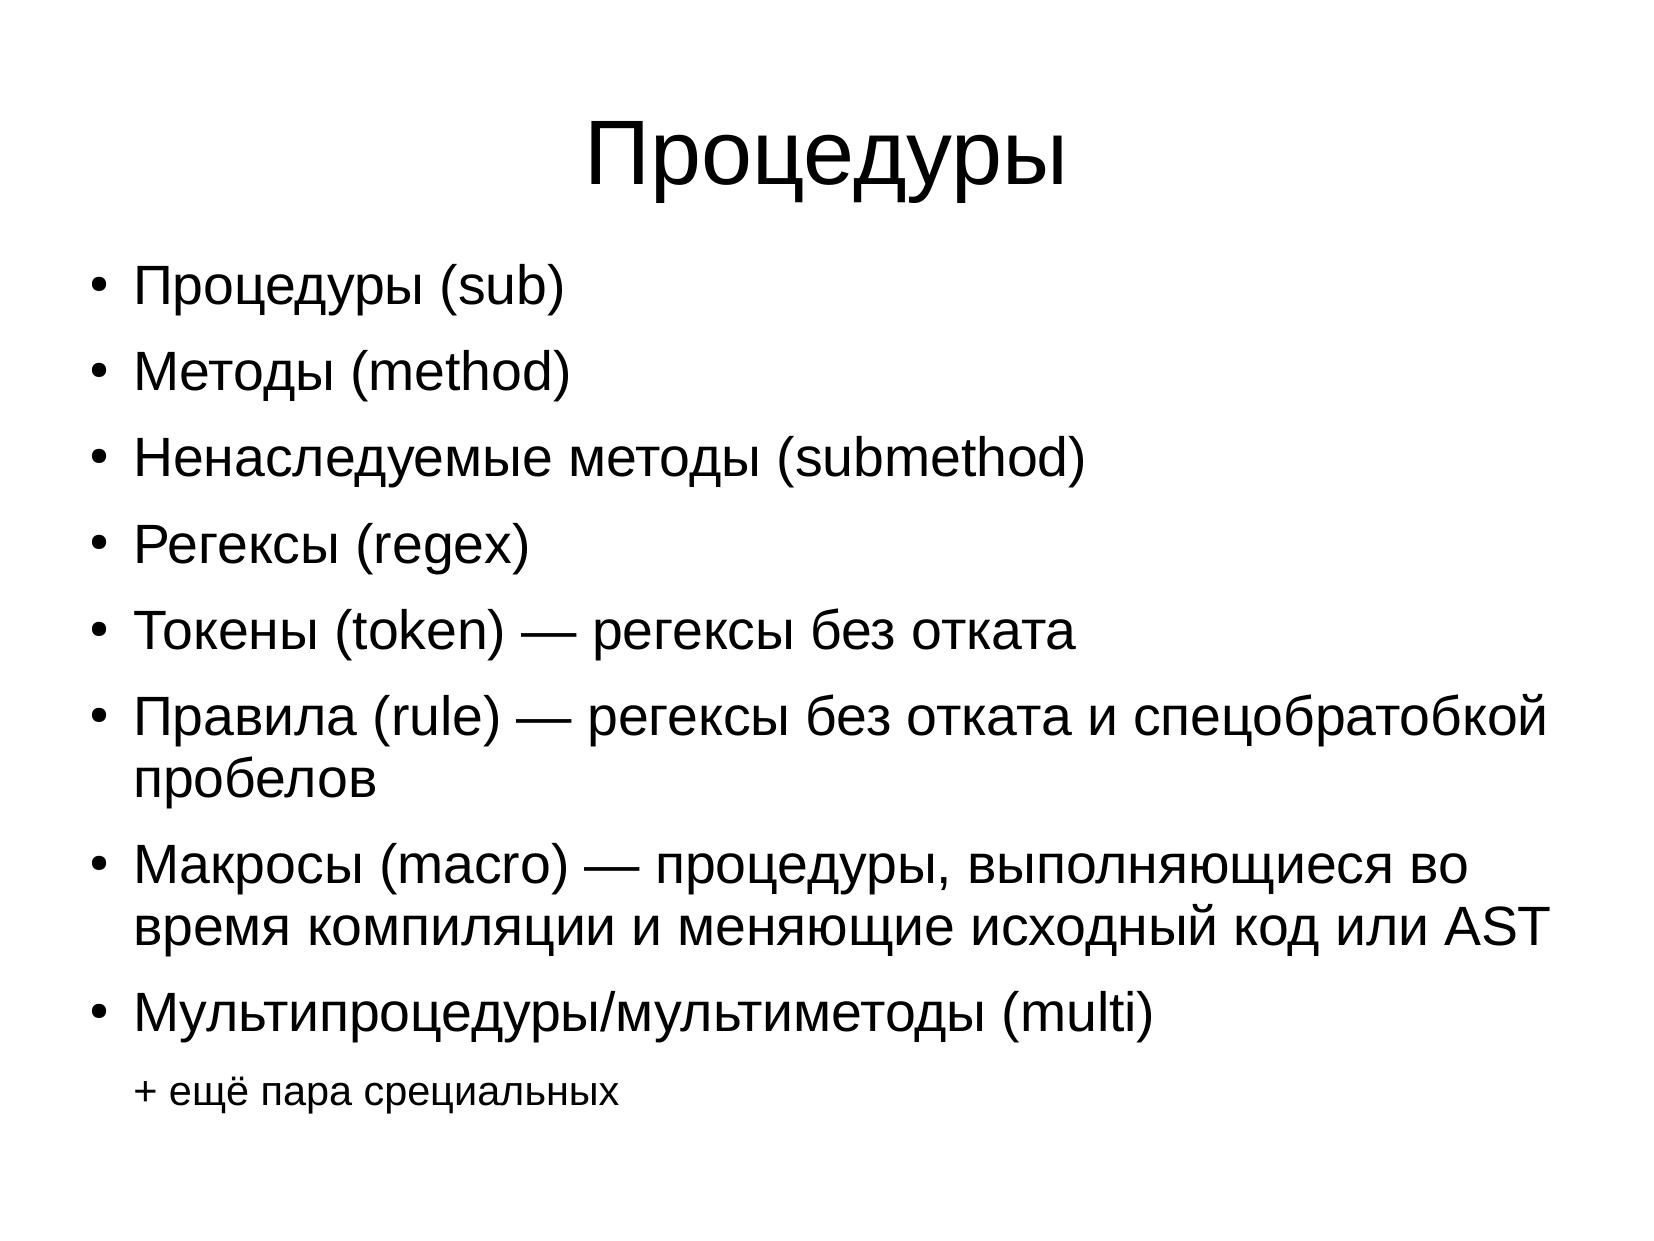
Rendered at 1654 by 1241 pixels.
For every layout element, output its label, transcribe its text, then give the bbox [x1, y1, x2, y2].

title Процедуры [82, 49, 1571, 254]
list Процедуры (sub) Методы (method) Ненаследуемые методы (submethod) Регексы (regex) Токены (token) — регексы без отката Правила (rule) — регексы без отката и спецобратобкой пробелов Макросы (macro) — процедуры, выполняющиеся во время компиляции и меняющие исходный код или AST Мультипроцедуры/мультиметоды (multi) + ещё пара срециальных [74, 254, 1571, 1170]
